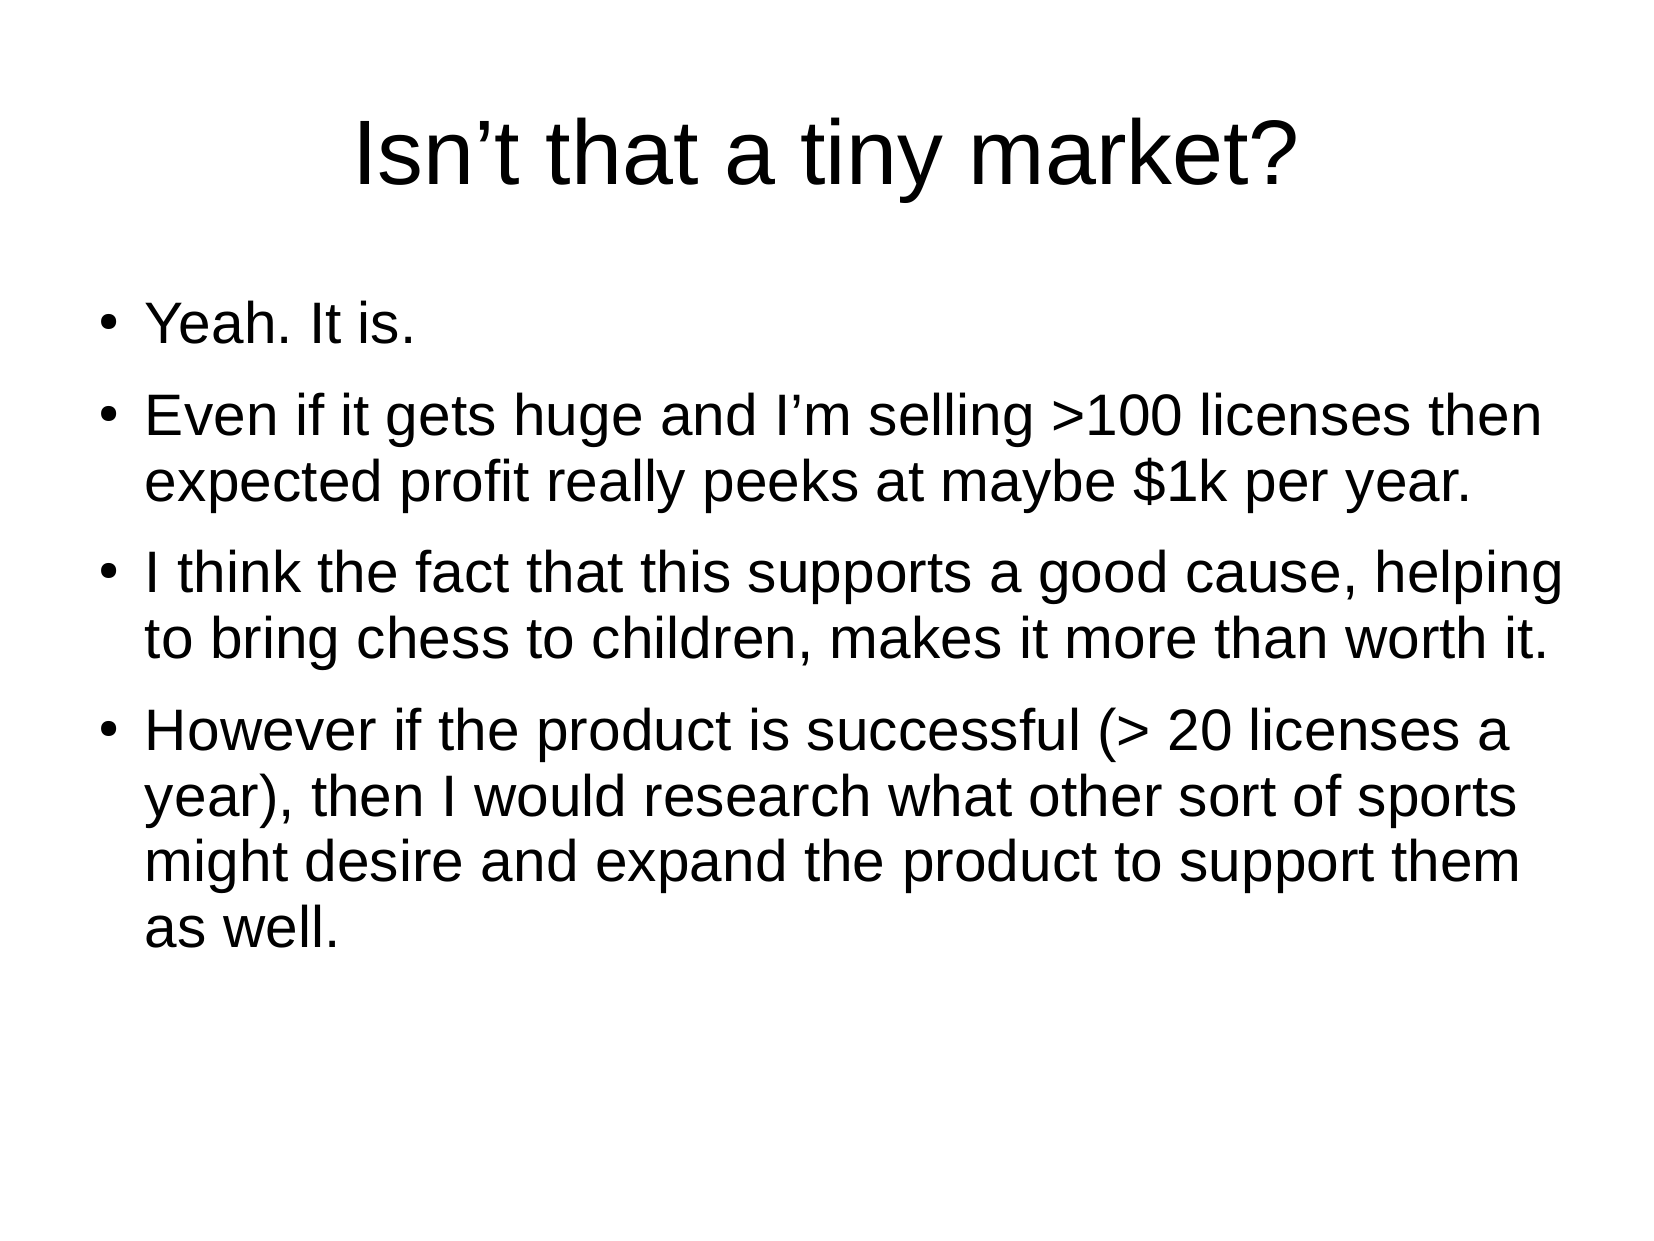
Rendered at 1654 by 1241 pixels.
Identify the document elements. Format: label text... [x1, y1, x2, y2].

list Yeah. It is. Even if it gets huge and I’m selling >100 licenses then expected profit really peeks at maybe $1k per year. I think the fact that this supports a good cause, helping to bring chess to children, makes it more than worth it. However if the product is successful (> 20 licenses a year), then I would research what other sort of sports might desire and expand the product to support them as well. [82, 290, 1571, 1010]
title Isn’t that a tiny market? [82, 49, 1571, 257]
